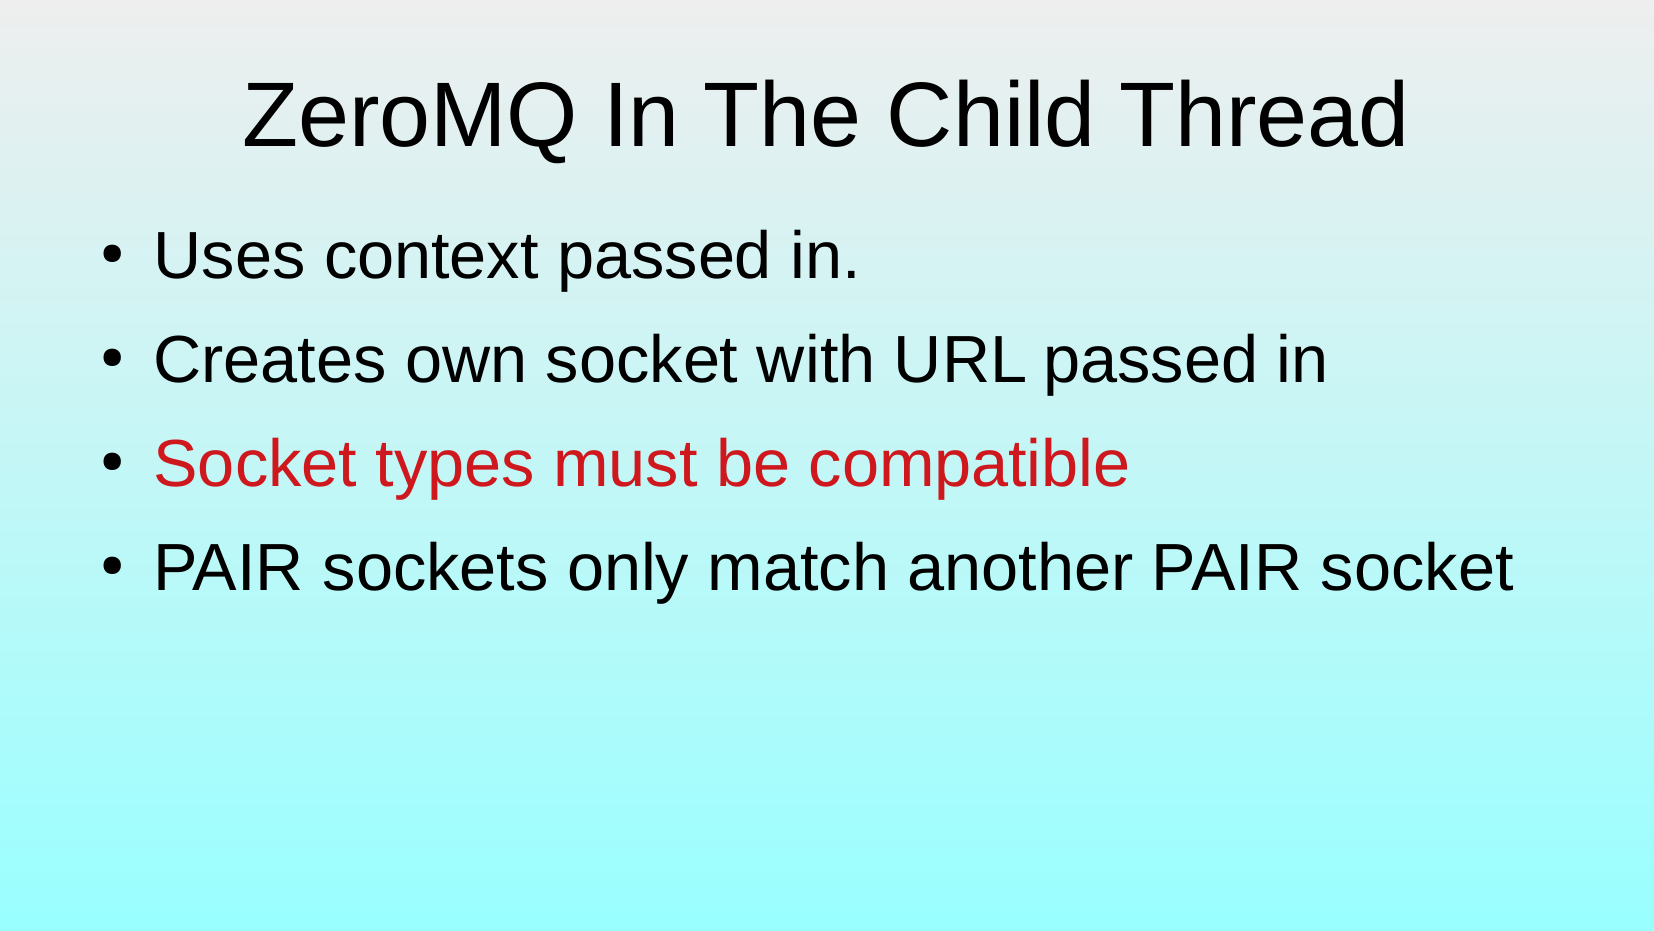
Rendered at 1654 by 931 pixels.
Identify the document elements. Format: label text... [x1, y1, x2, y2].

list Uses context passed in. Creates own socket with URL passed in Socket types must be compatible PAIR sockets only match another PAIR socket [82, 217, 1571, 758]
title ZeroMQ In The Child Thread [82, 37, 1571, 193]
